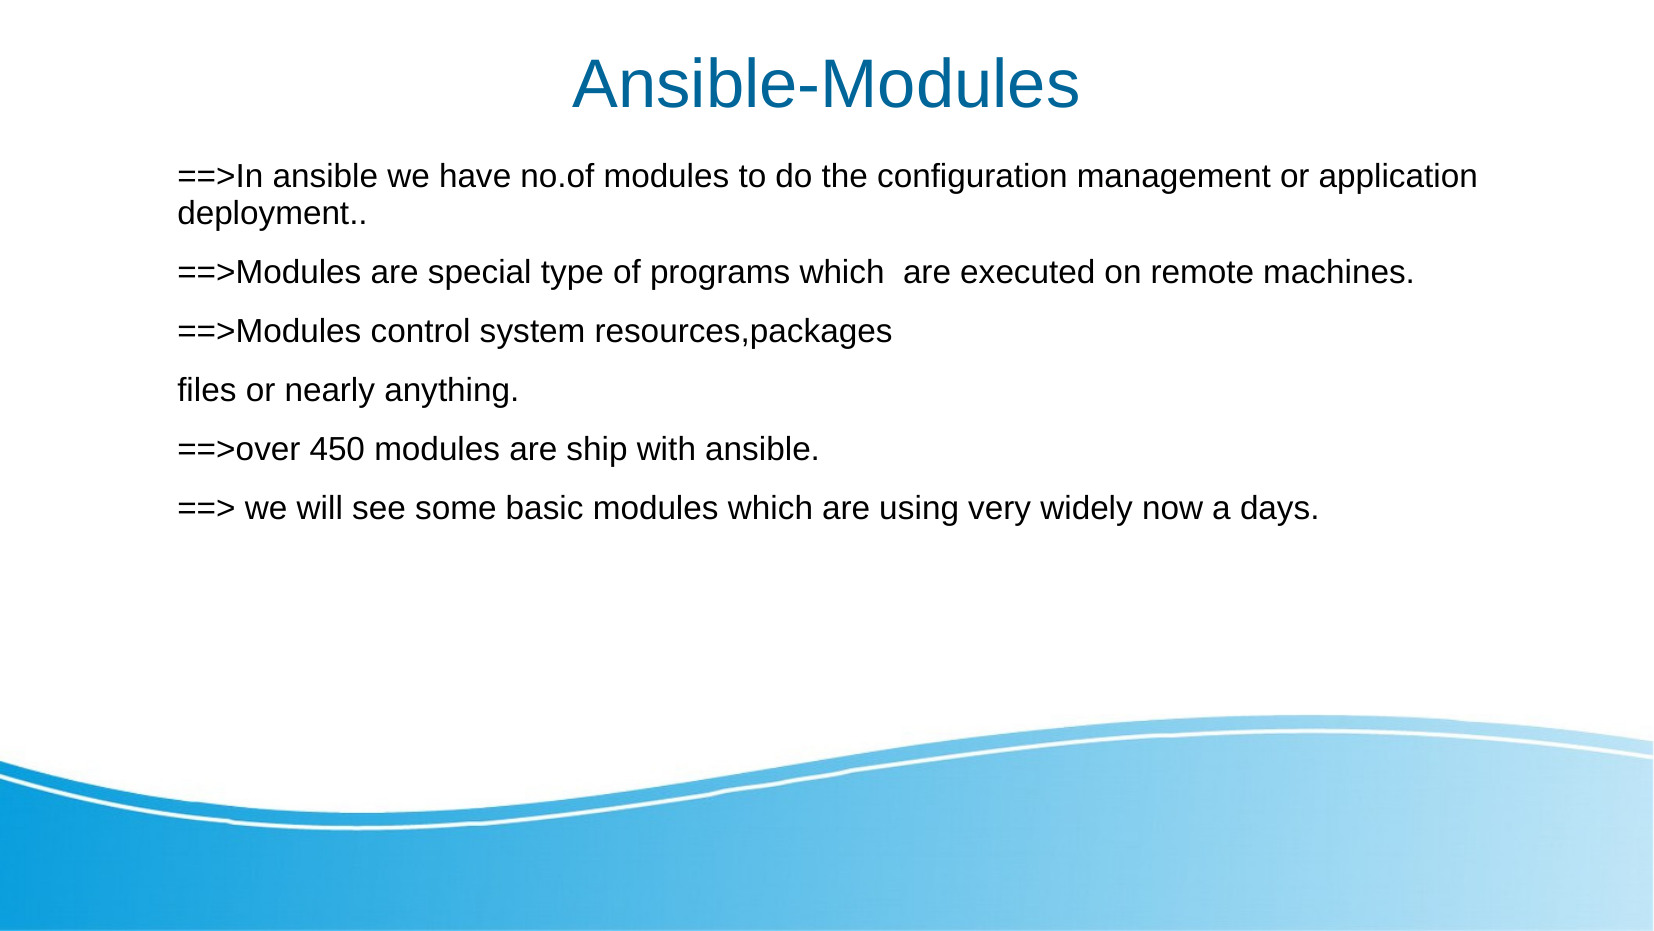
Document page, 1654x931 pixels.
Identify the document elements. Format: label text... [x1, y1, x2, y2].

list ==>In ansible we have no.of modules to do the configuration management or application deployment.. ==>Modules are special type of programs which are executed on remote machines. ==>Modules control system resources,packages files or nearly anything. ==>over 450 modules are ship with ansible. ==> we will see some basic modules which are using very widely now a days. [106, 157, 1595, 603]
title Ansible-Modules [82, 37, 1571, 130]
picture [0, 714, 1654, 931]
